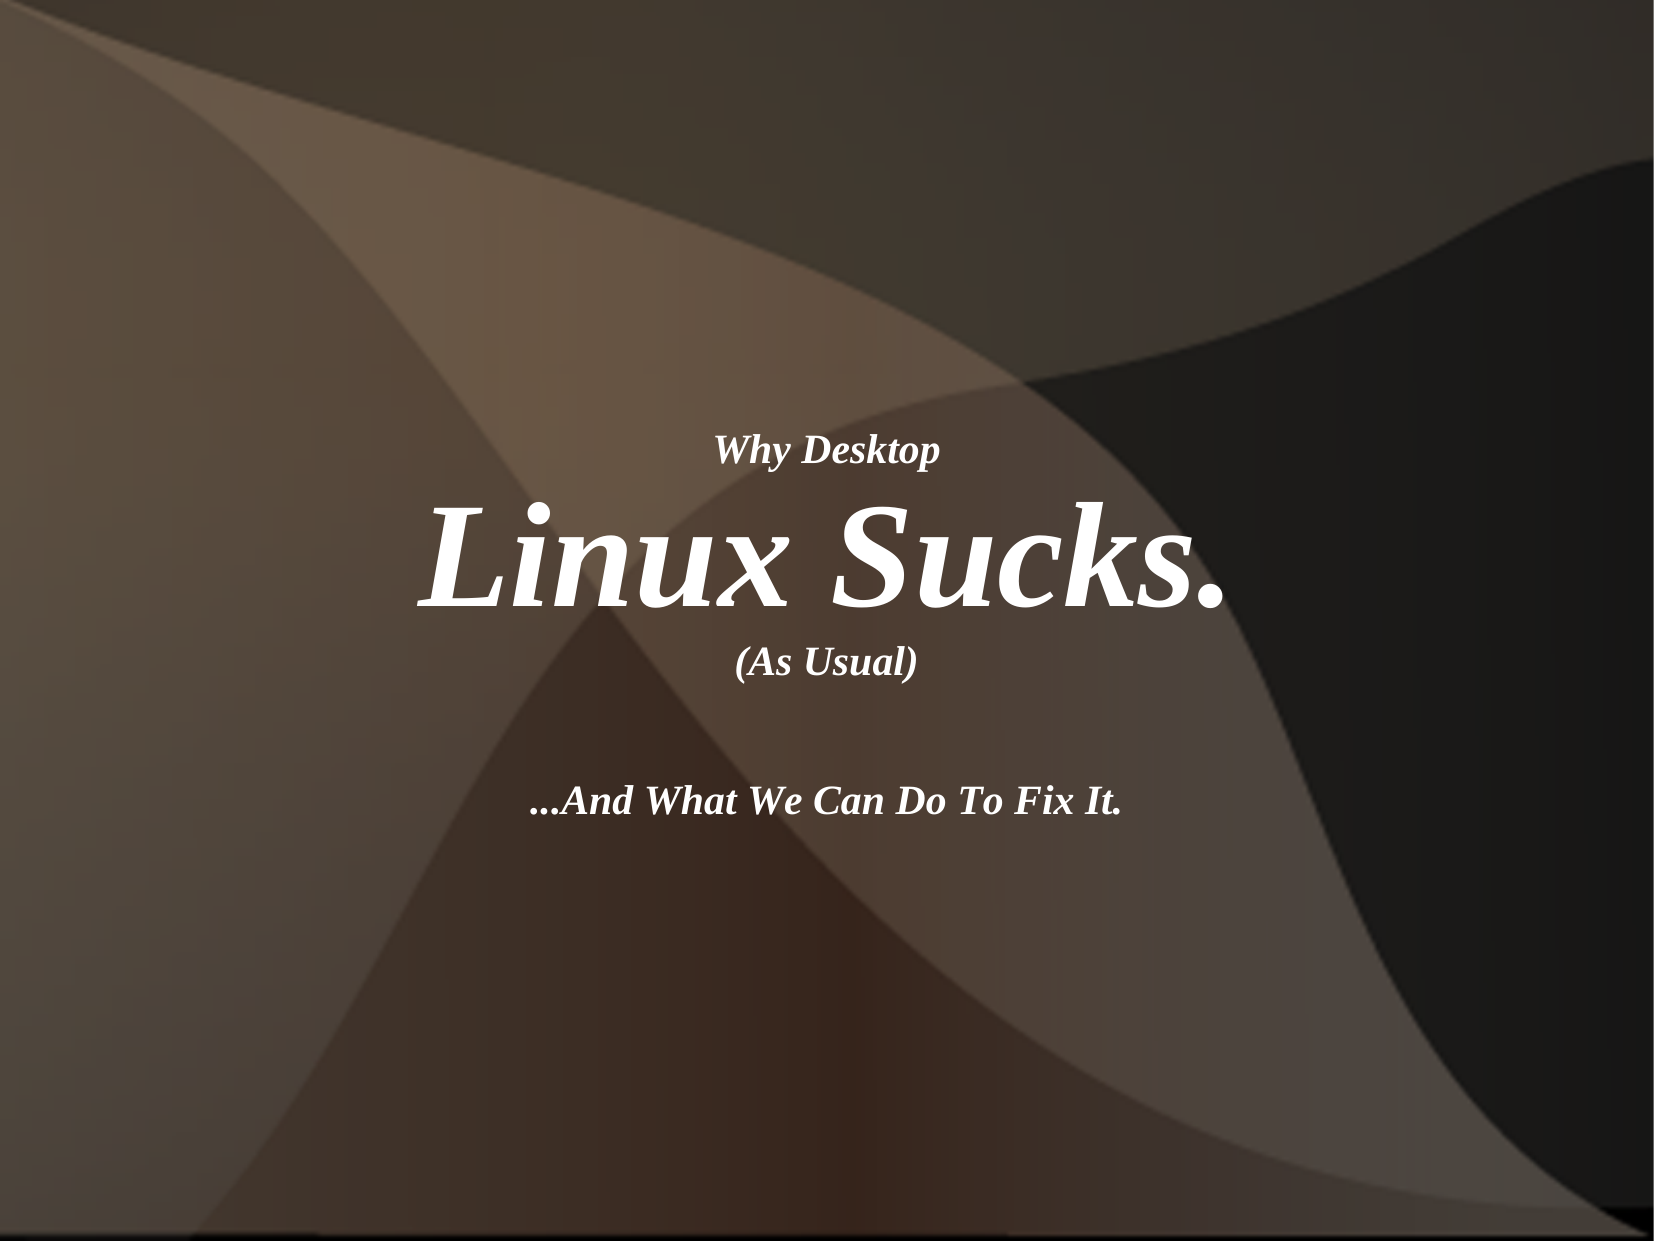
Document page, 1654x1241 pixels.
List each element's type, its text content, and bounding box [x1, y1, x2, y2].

picture [0, 0, 1654, 1241]
title Why Desktop Linux Sucks. (As Usual) ...And What We Can Do To Fix It. [82, 49, 1571, 1201]
